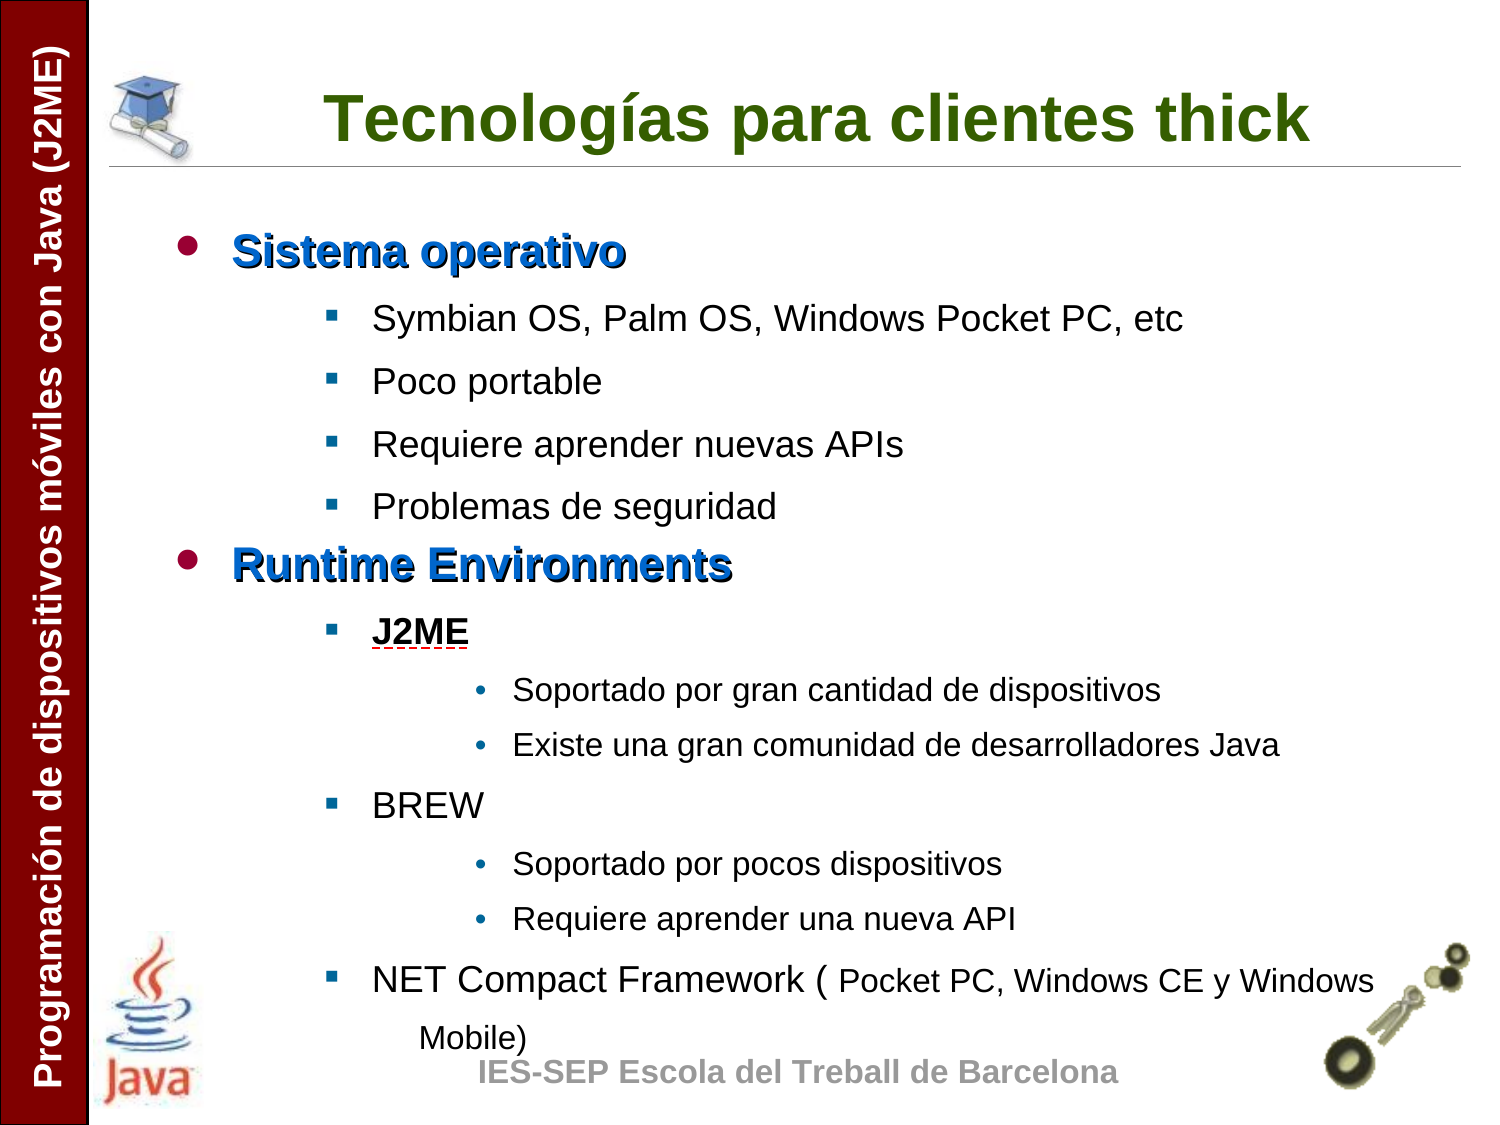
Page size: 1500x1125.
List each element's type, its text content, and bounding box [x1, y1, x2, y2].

picture [93, 61, 206, 174]
list Sistema operativo Symbian OS, Palm OS, Windows Pocket PC, etc Poco portable Requiere aprender nuevas APIs Problemas de seguridad Runtime Environments J2ME Soportado por gran cantidad de dispositivos Existe una gran comunidad de desarrolladores Java BREW Soportado por pocos dispositivos Requiere aprender una nueva API NET Compact Framework ( Pocket PC, Windows CE y Windows Mobile) [174, 224, 1451, 1001]
title Tecnologías para clientes thick [211, 75, 1424, 163]
picture [93, 931, 204, 1109]
picture [1322, 939, 1471, 1094]
